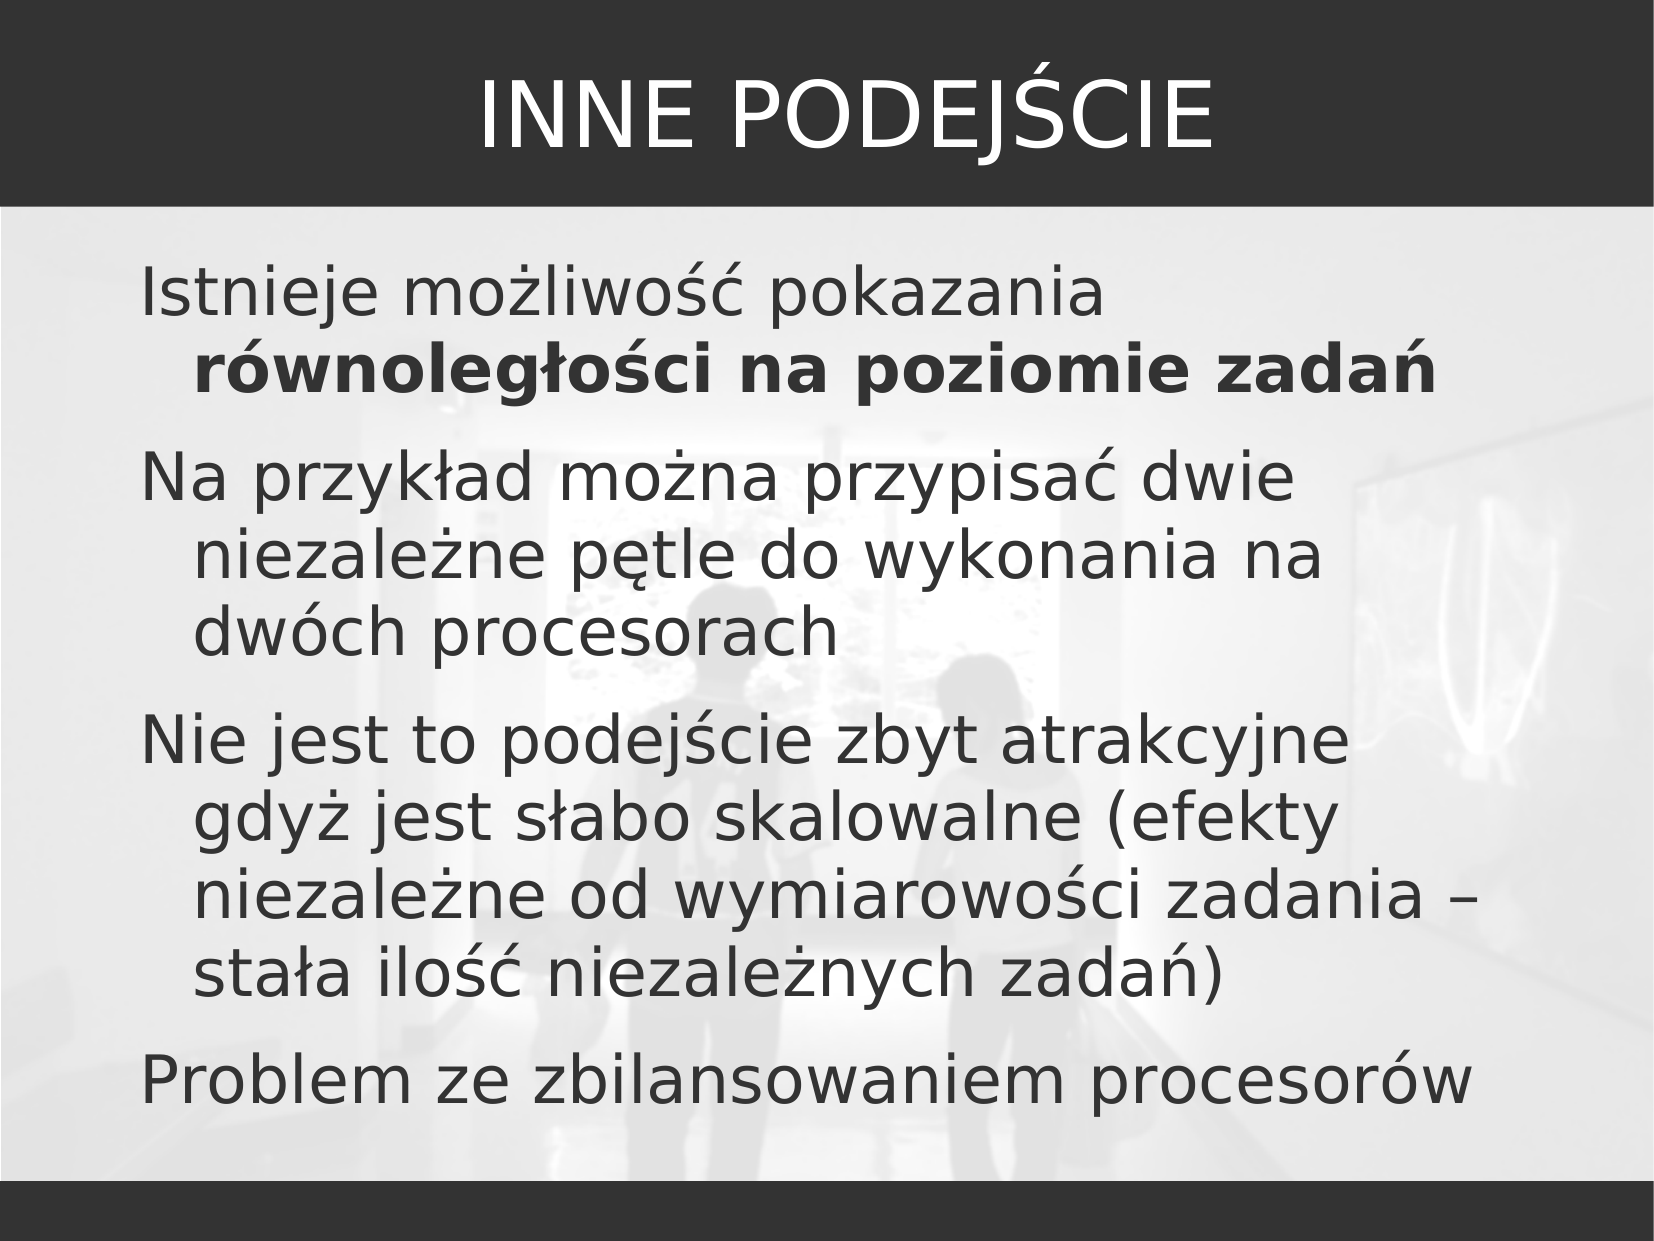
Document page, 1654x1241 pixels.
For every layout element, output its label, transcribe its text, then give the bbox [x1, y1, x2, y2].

title INNE PODEJŚCIE [141, 55, 1554, 177]
list Istnieje możliwość pokazania równoległości na poziomie zadań Na przykład można przypisać dwie niezależne pętle do wykonania na dwóch procesorach Nie jest to podejście zbyt atrakcyjne gdyż jest słabo skalowalne (efekty niezależne od wymiarowości zadania – stała ilość niezależnych zadań) Problem ze zbilansowaniem procesorów [121, 253, 1534, 1127]
